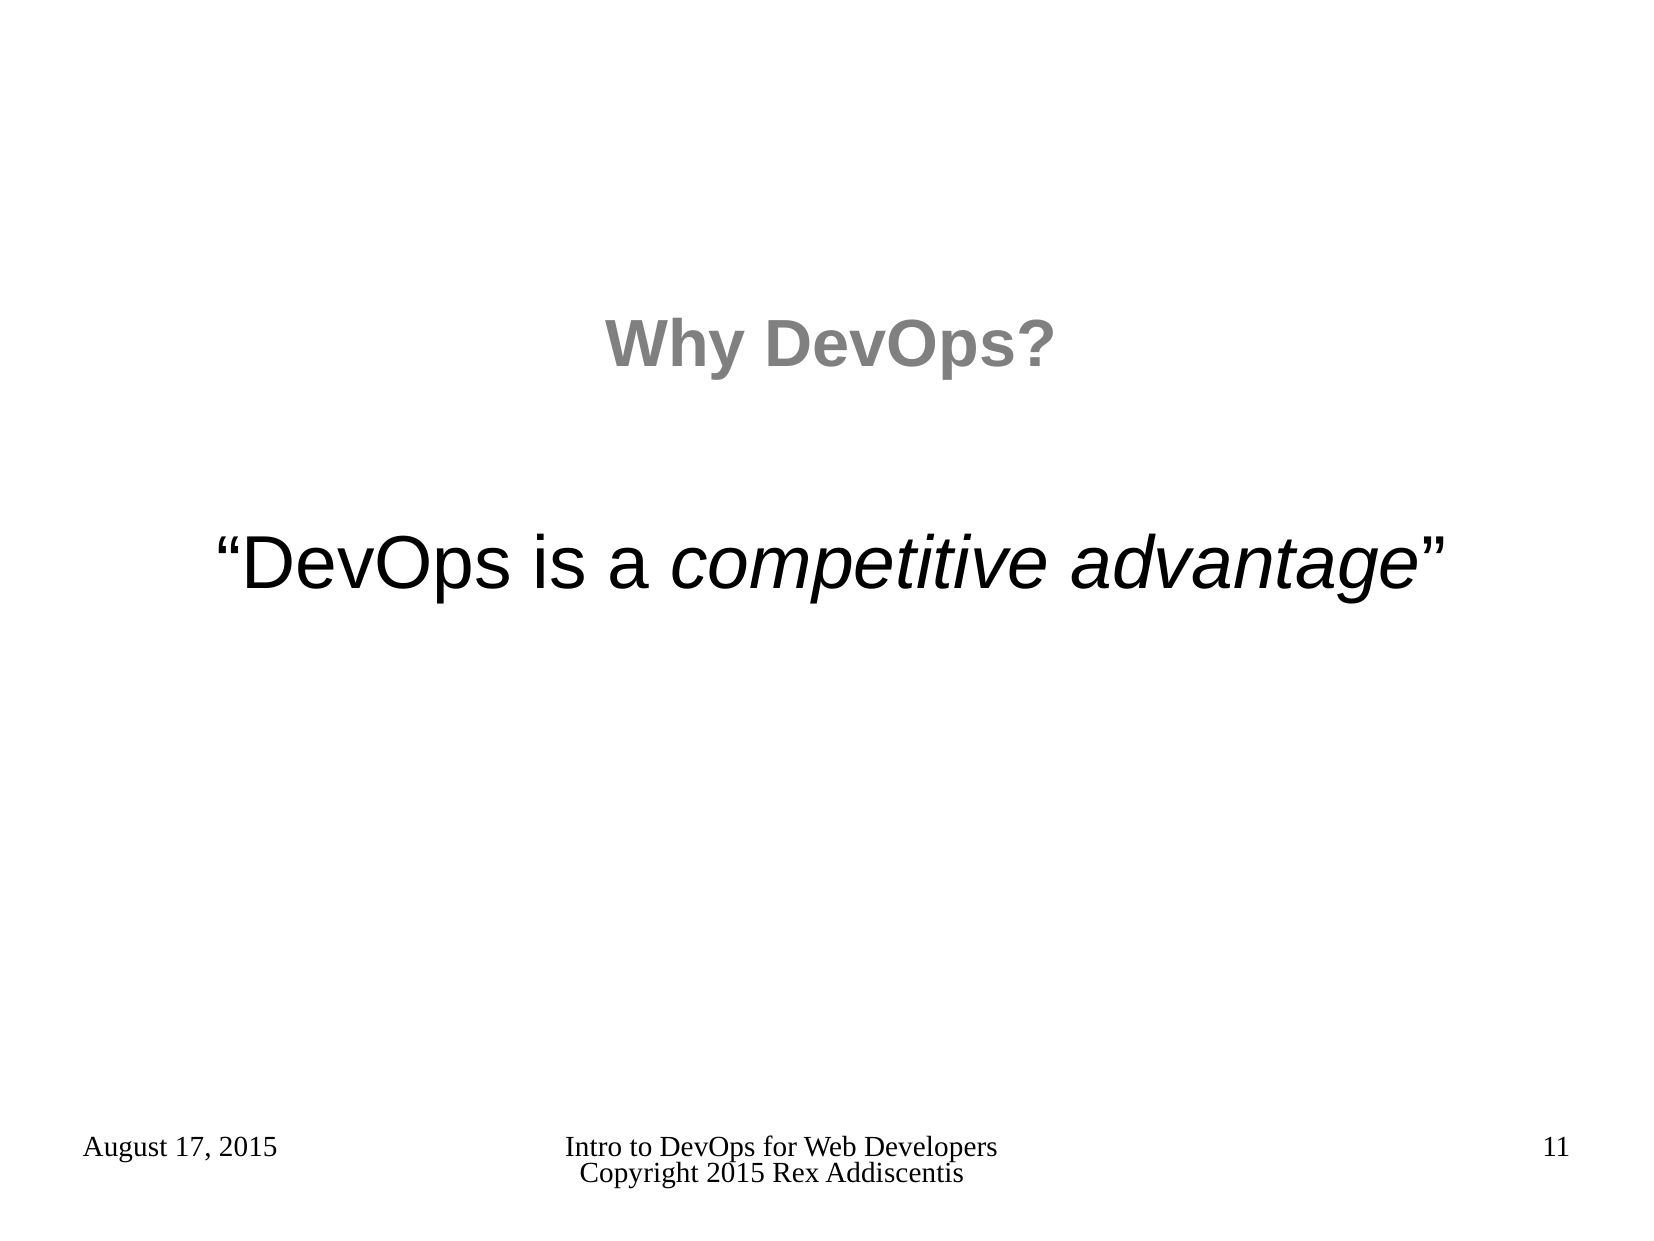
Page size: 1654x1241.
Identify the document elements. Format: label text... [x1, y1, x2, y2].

list “DevOps is a competitive advantage” [87, 520, 1576, 1051]
title Why DevOps? [87, 240, 1576, 448]
